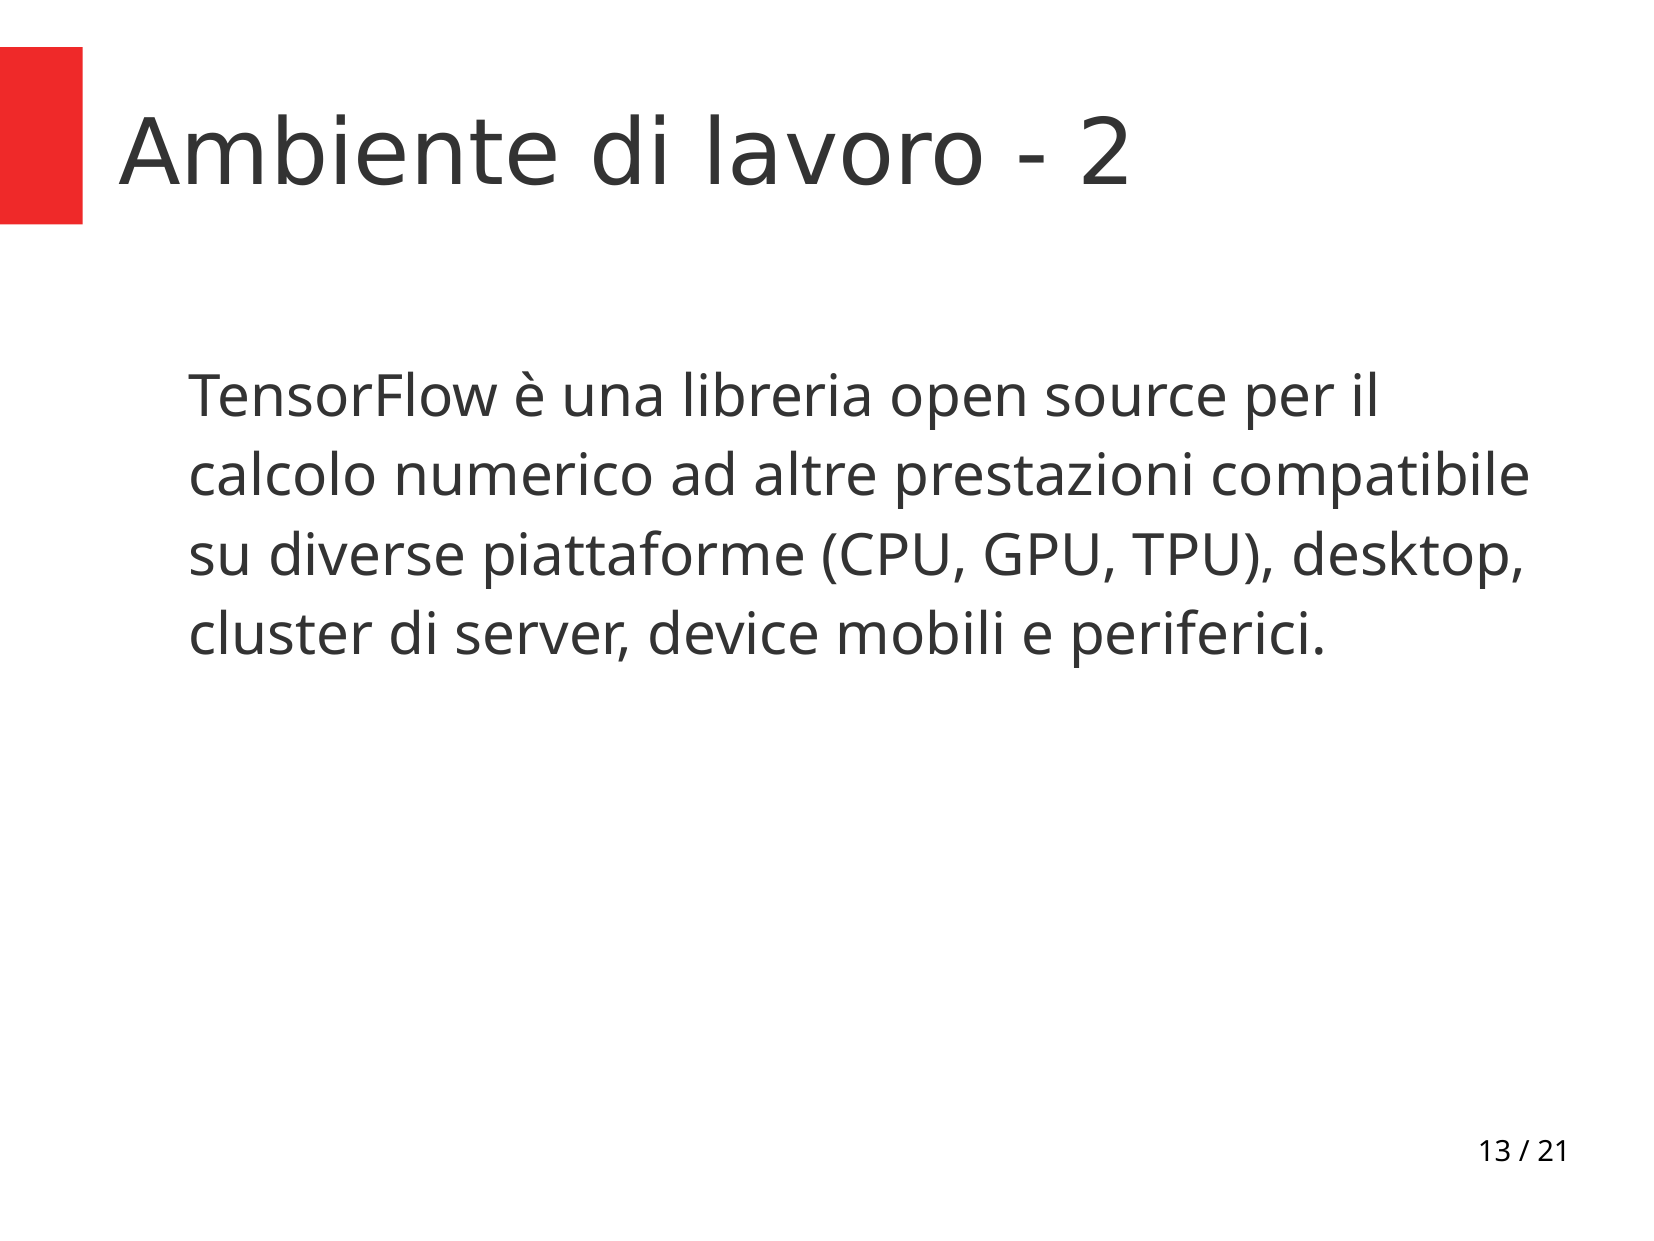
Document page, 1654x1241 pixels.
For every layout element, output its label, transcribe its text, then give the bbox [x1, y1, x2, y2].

list TensorFlow è una libreria open source per il calcolo numerico ad altre prestazioni compatibile su diverse piattaforme (CPU, GPU, TPU), desktop, cluster di server, device mobili e periferici. [118, 354, 1536, 1074]
title Ambiente di lavoro - 2 [118, 49, 1571, 257]
